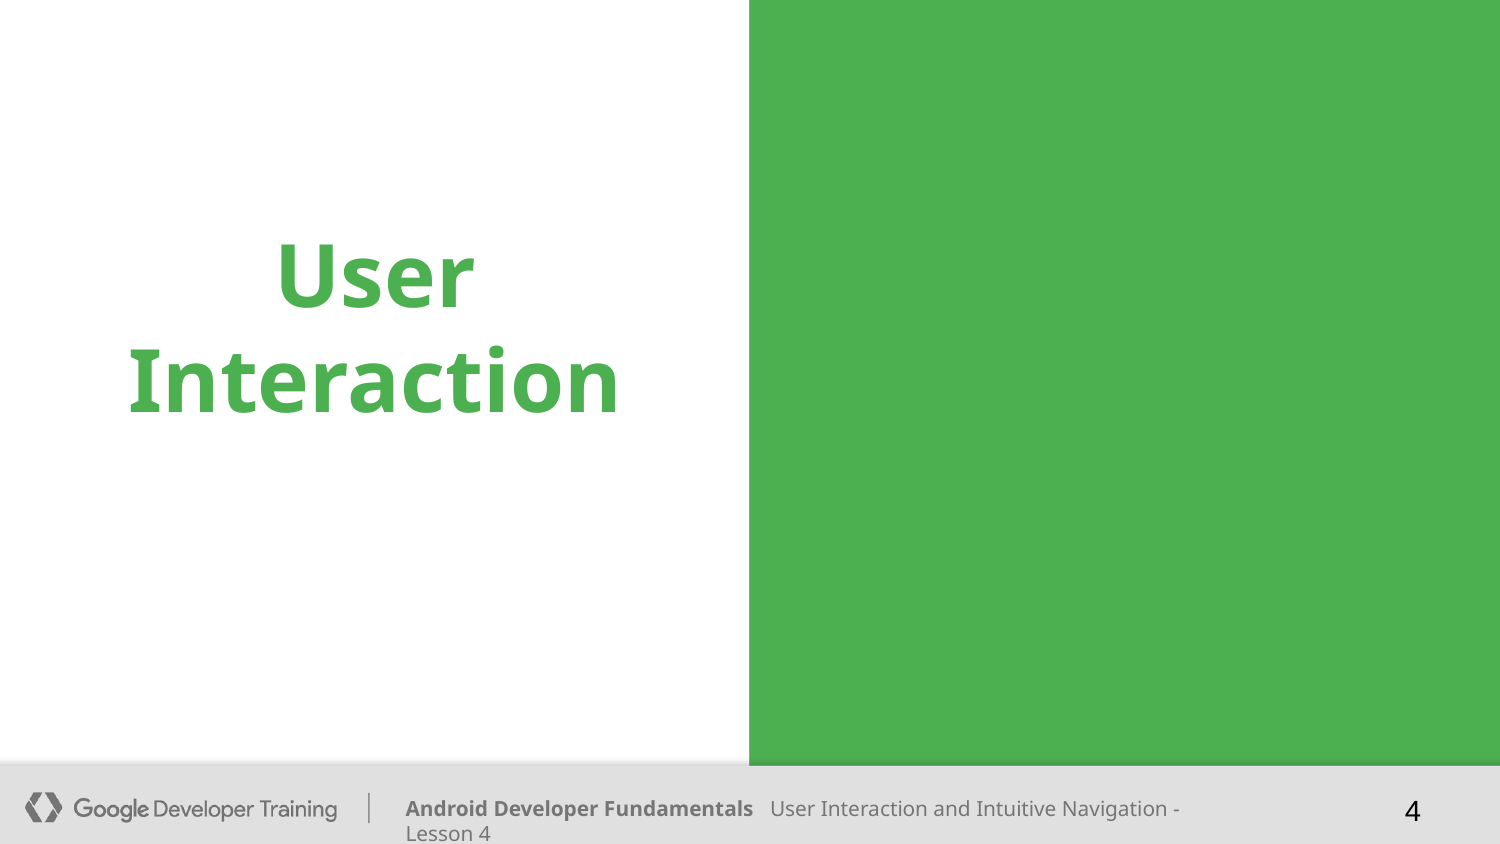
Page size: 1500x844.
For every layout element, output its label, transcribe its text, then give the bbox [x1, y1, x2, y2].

slide_number <number> [1389, 777, 1480, 842]
picture [0, 0, 1500, 844]
title User Interaction [43, 202, 708, 446]
